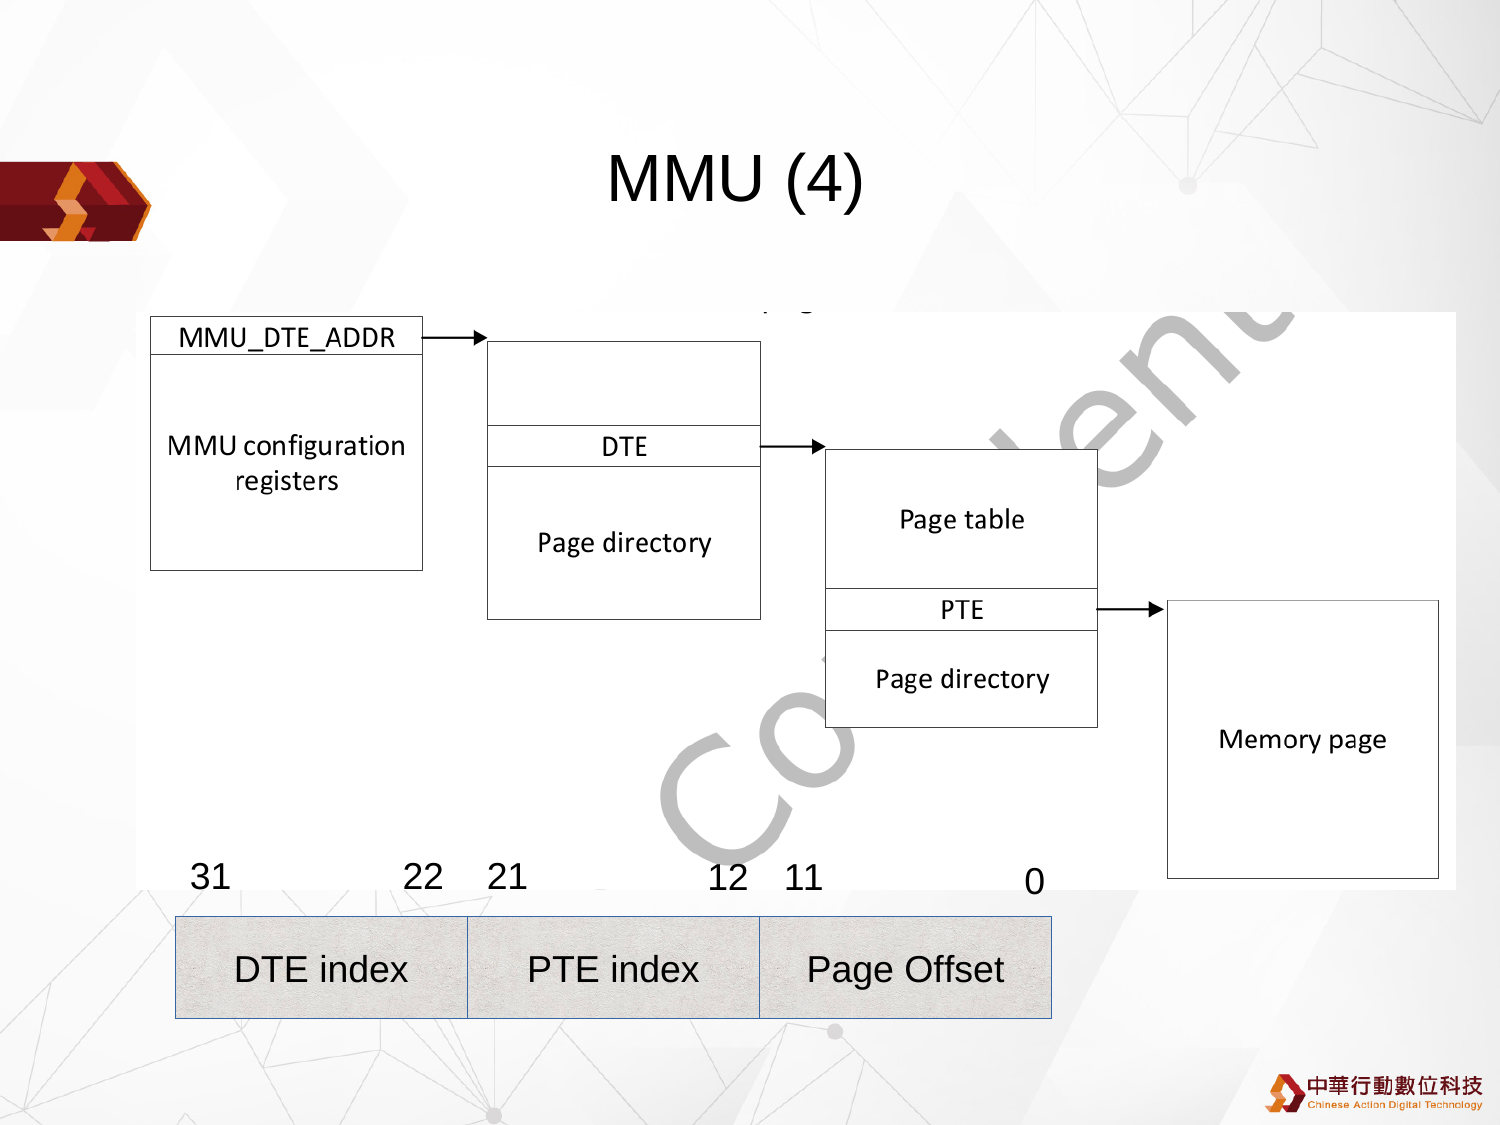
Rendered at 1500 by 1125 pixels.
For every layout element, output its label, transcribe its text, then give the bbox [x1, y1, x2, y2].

text_box 22 [387, 844, 472, 905]
text_box 31 [175, 844, 260, 905]
text_box PTE index [467, 916, 759, 1019]
text_box Page Offset [759, 916, 1052, 1019]
title MMU (4) [107, 101, 1367, 255]
picture [0, 0, 1500, 1125]
text_box 12 [692, 845, 769, 907]
text_box 0 [1009, 849, 1087, 910]
text_box 11 [768, 845, 846, 905]
text_box DTE index [175, 916, 467, 1019]
text_box 21 [472, 844, 557, 905]
